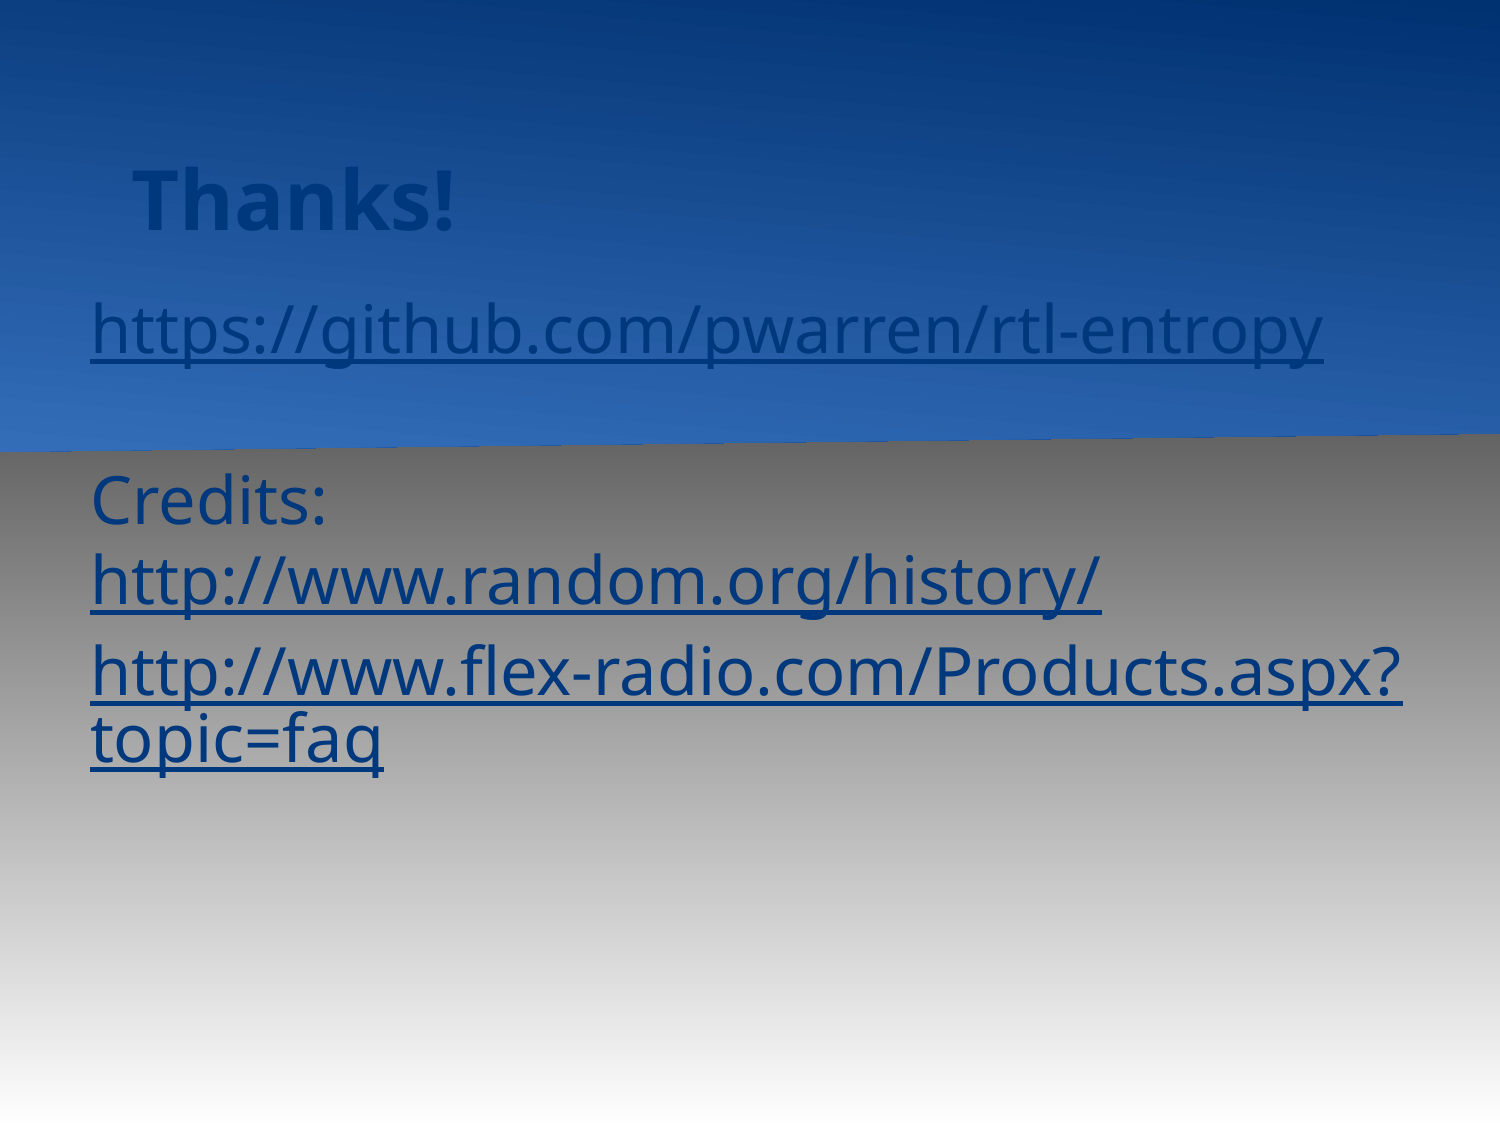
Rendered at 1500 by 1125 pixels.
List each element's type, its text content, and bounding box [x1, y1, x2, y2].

title Thanks! [75, 45, 1425, 263]
list https://github.com/pwarren/rtl-entropy Credits: http://www.random.org/history/ http://www.flex-radio.com/Products.aspx?topic=faq [75, 272, 1425, 1067]
